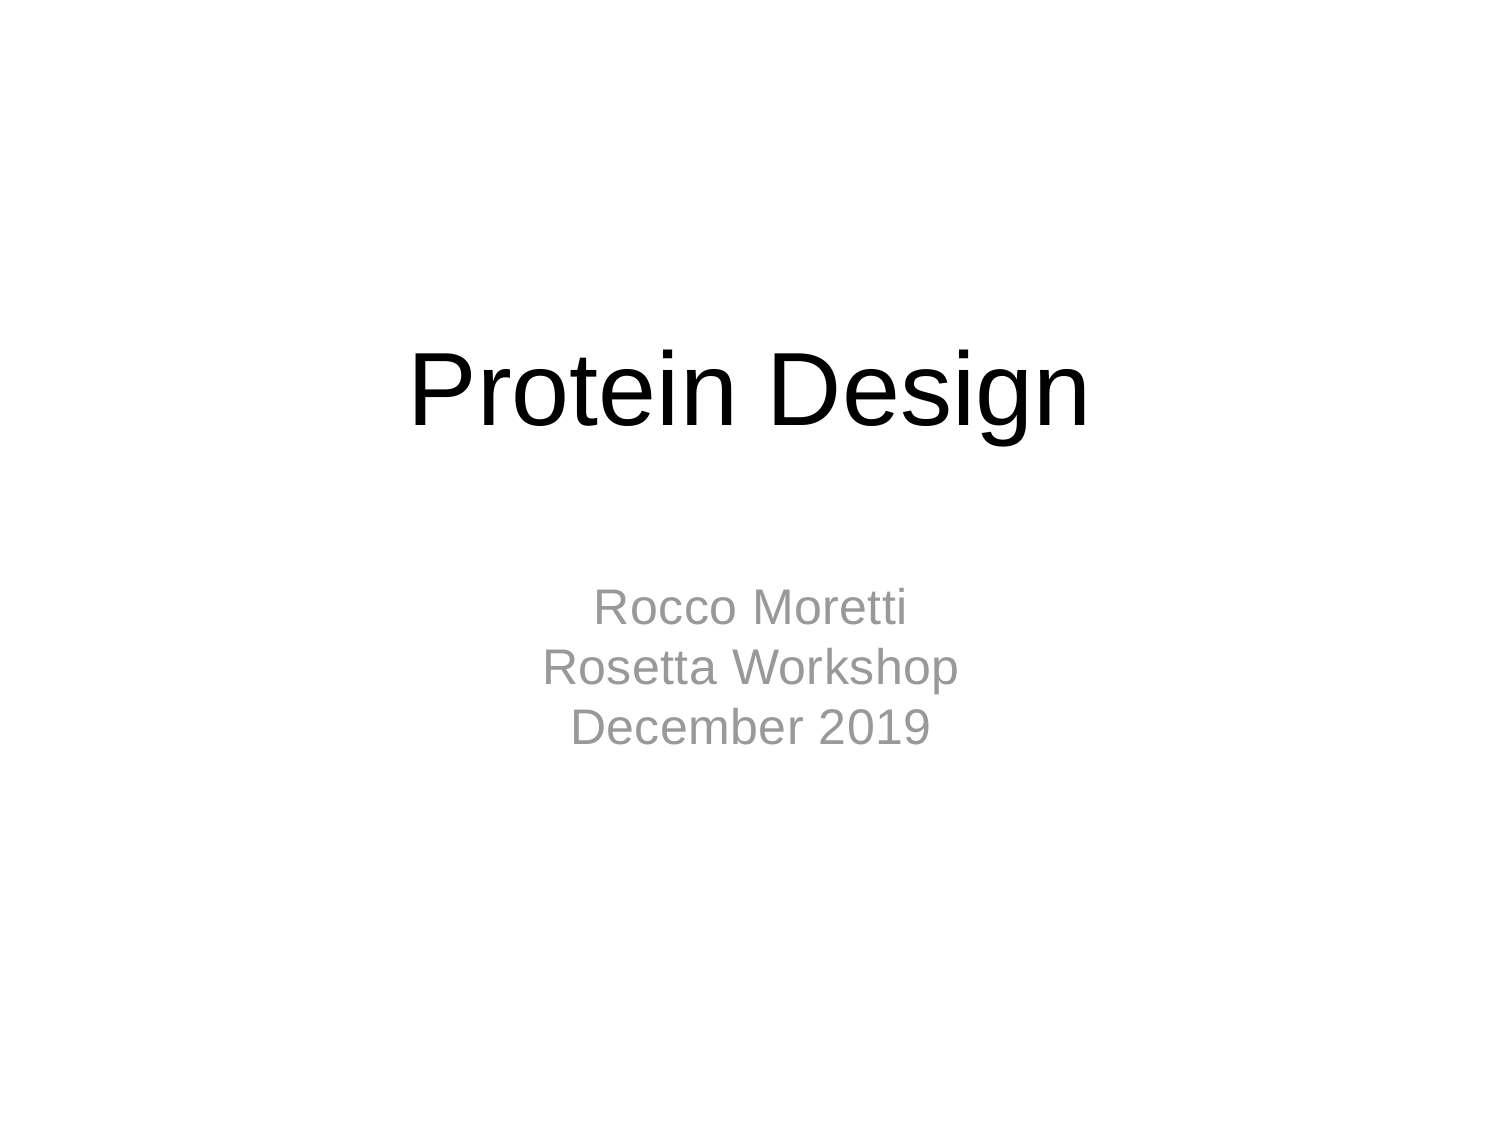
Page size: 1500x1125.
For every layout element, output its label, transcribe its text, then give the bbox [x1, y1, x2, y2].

text_box Rocco Moretti Rosetta Workshop December 2019 [143, 575, 1357, 960]
text_box Protein Design [156, 314, 1344, 499]
